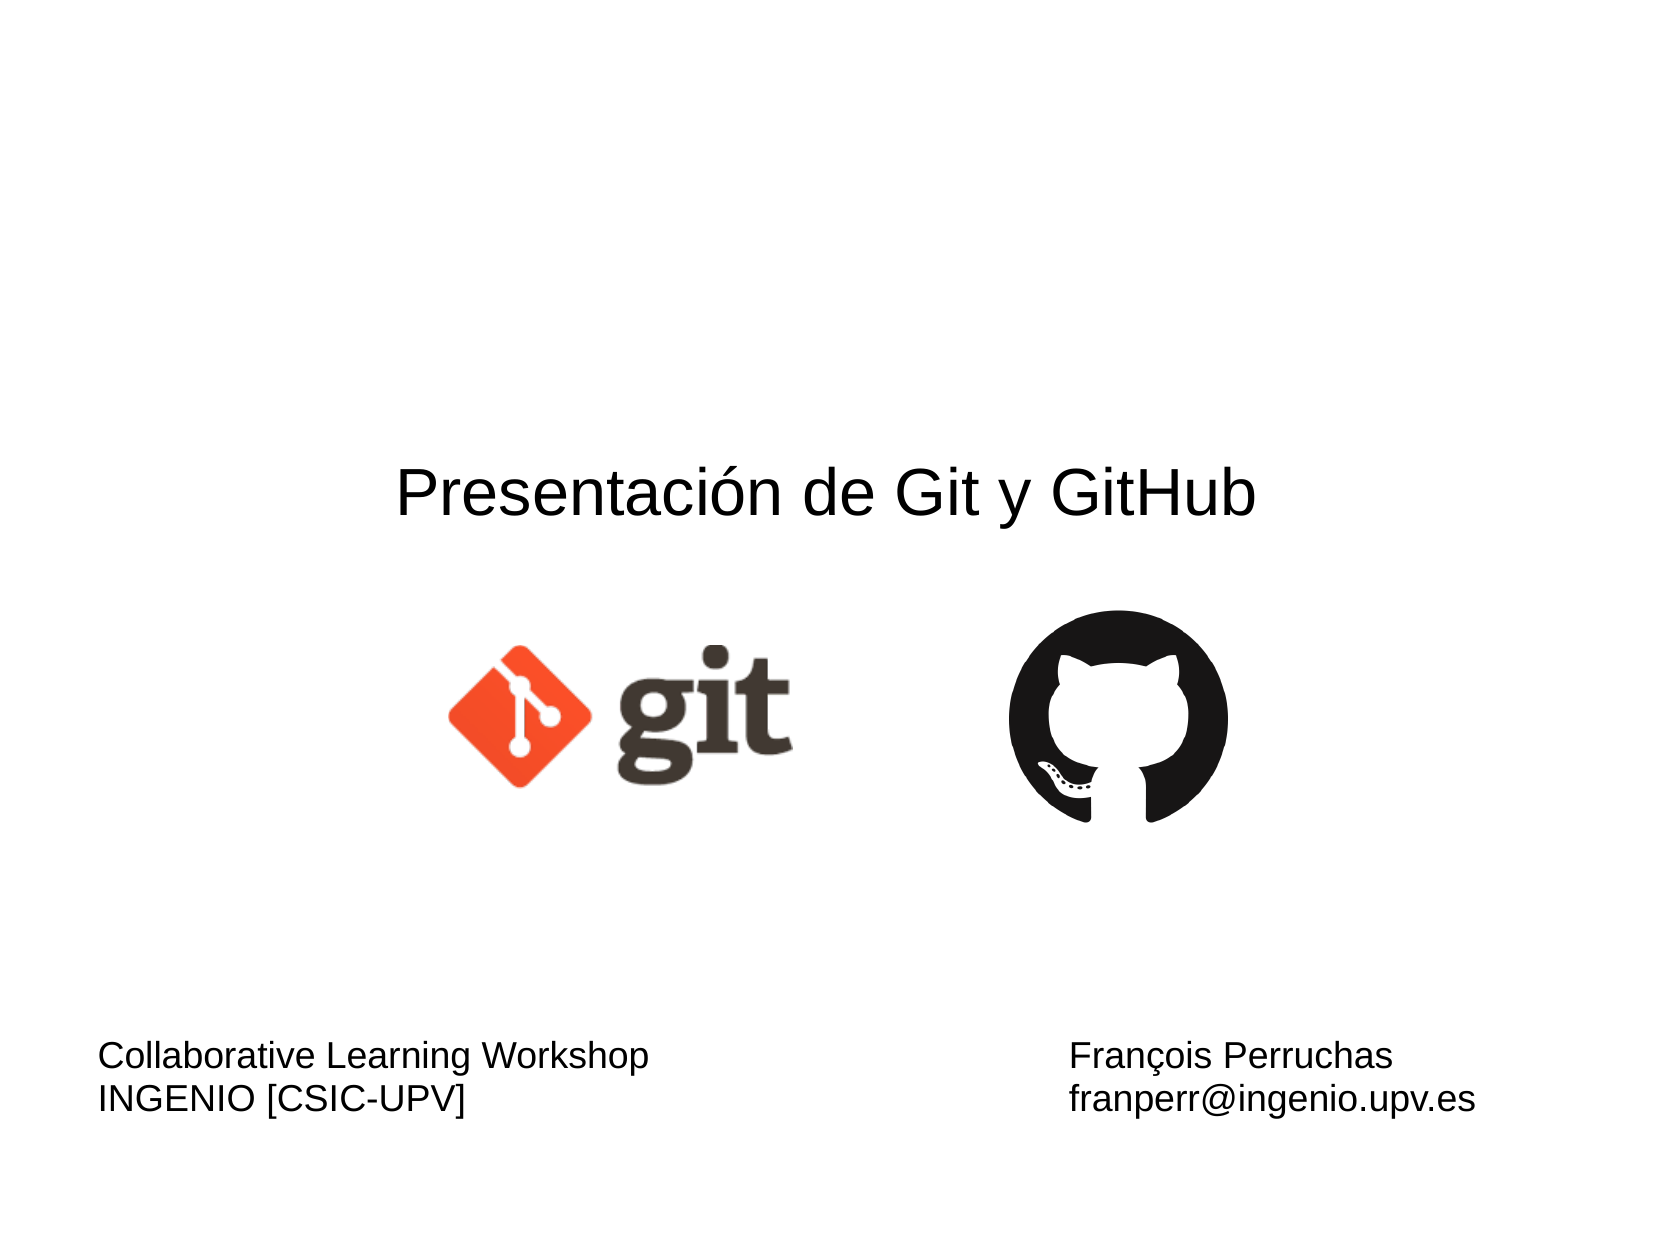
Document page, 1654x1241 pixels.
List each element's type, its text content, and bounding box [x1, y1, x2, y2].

subtitle Presentación de Git y GitHub [82, 49, 1571, 1010]
text_box François Perruchas franperr@ingenio.upv.es [1054, 1027, 1491, 1127]
picture [448, 645, 793, 789]
text_box Collaborative Learning Workshop INGENIO [CSIC-UPV] [82, 1027, 665, 1127]
picture [973, 571, 1264, 863]
